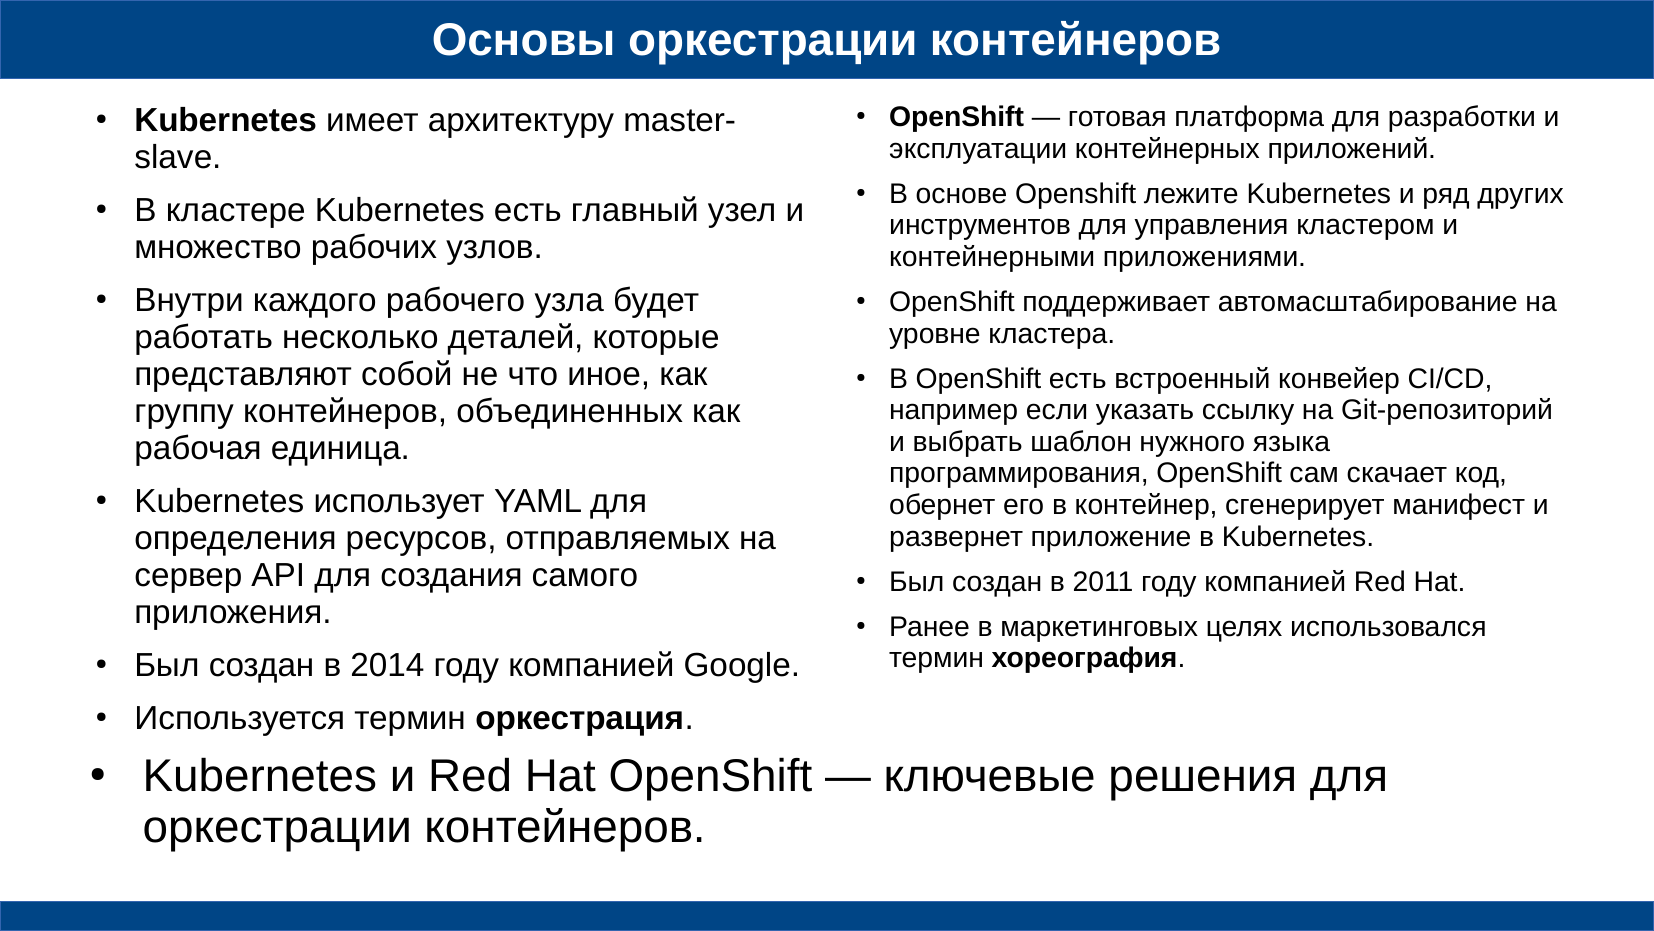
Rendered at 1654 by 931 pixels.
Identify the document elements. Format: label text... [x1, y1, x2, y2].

title Основы оркестрации контейнеров [0, 0, 1654, 79]
list Kubernetes имеет архитектуру master-slave. В кластере Kubernetes есть главный узел и множество рабочих узлов. Внутри каждого рабочего узла будет работать несколько деталей, которые представляют собой не что иное, как группу контейнеров, объединенных как рабочая единица. Kubernetes использует YAML для определения ресурсов, отправляемых на сервер API для создания самого приложения. Был создан в 2014 году компанией Google. Используется термин оркестрация. [82, 101, 809, 750]
list OpenShift — готовая платформа для разработки и эксплуатации контейнерных приложений. В основе Openshift лежите Kubernetes и ряд других инструментов для управления кластером и контейнерными приложениями. OpenShift поддерживает автомасштабирование на уровне кластера. В OpenShift есть встроенный конвейер CI/CD, например если указать ссылку на Git-репозиторий и выбрать шаблон нужного языка программирования, OpenShift сам скачает код, обернет его в контейнер, сгенерирует манифест и развернет приложение в Kubernetes. Был создан в 2011 году компанией Red Hat. Ранее в маркетинговых целях использовался термин хореография. [845, 101, 1572, 691]
list Kubernetes и Red Hat OpenShift — ключевые решения для оркестрации контейнеров. [71, 750, 1561, 886]
